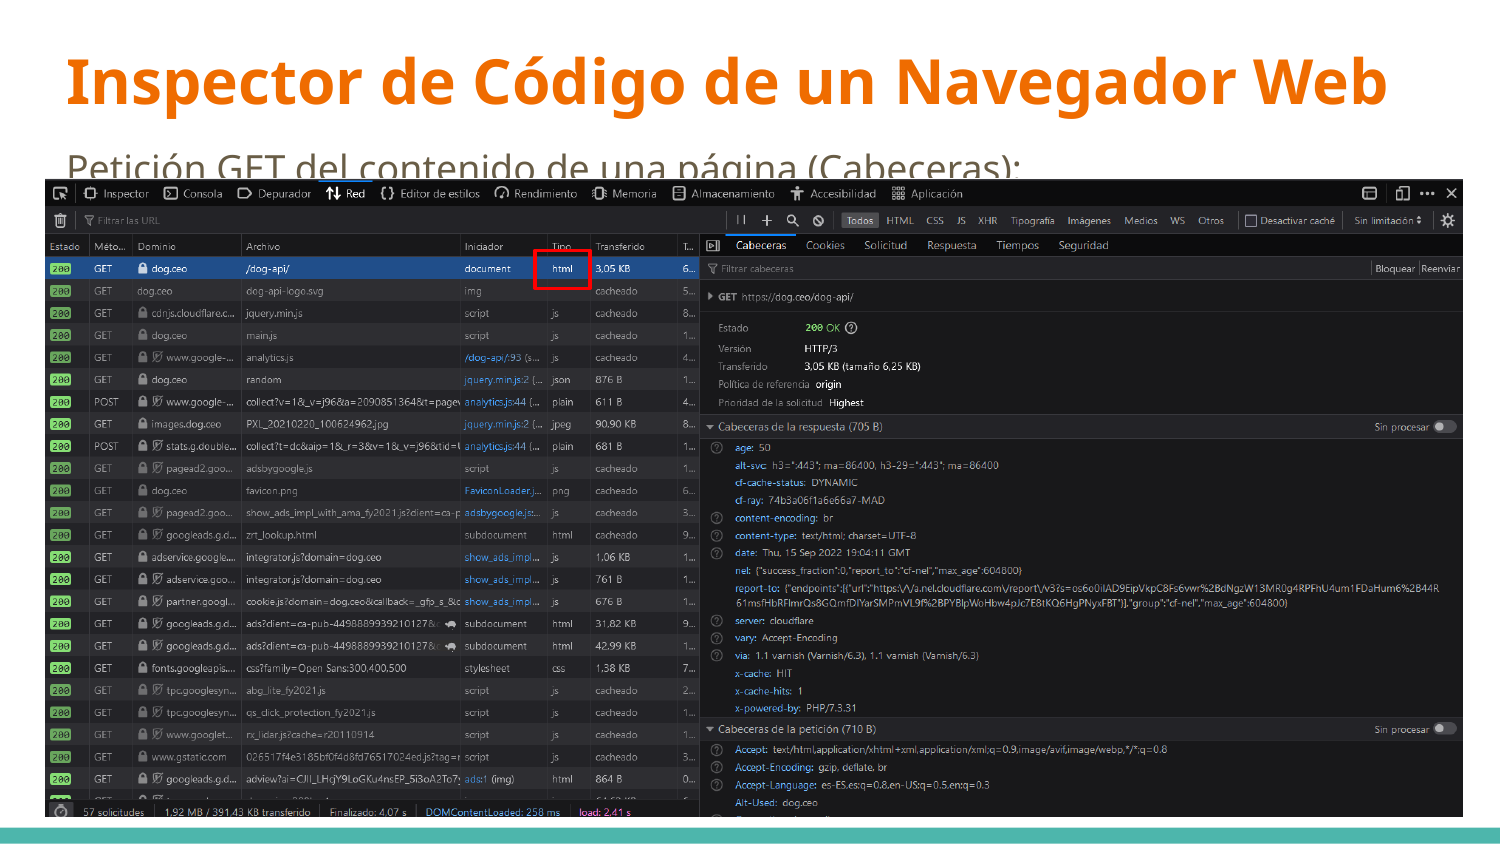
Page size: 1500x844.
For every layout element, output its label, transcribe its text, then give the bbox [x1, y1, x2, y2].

list Petición GET del contenido de una página (Cabeceras): [51, 120, 1449, 178]
picture [45, 178, 1463, 817]
title Inspector de Código de un Navegador Web [51, 23, 1449, 120]
